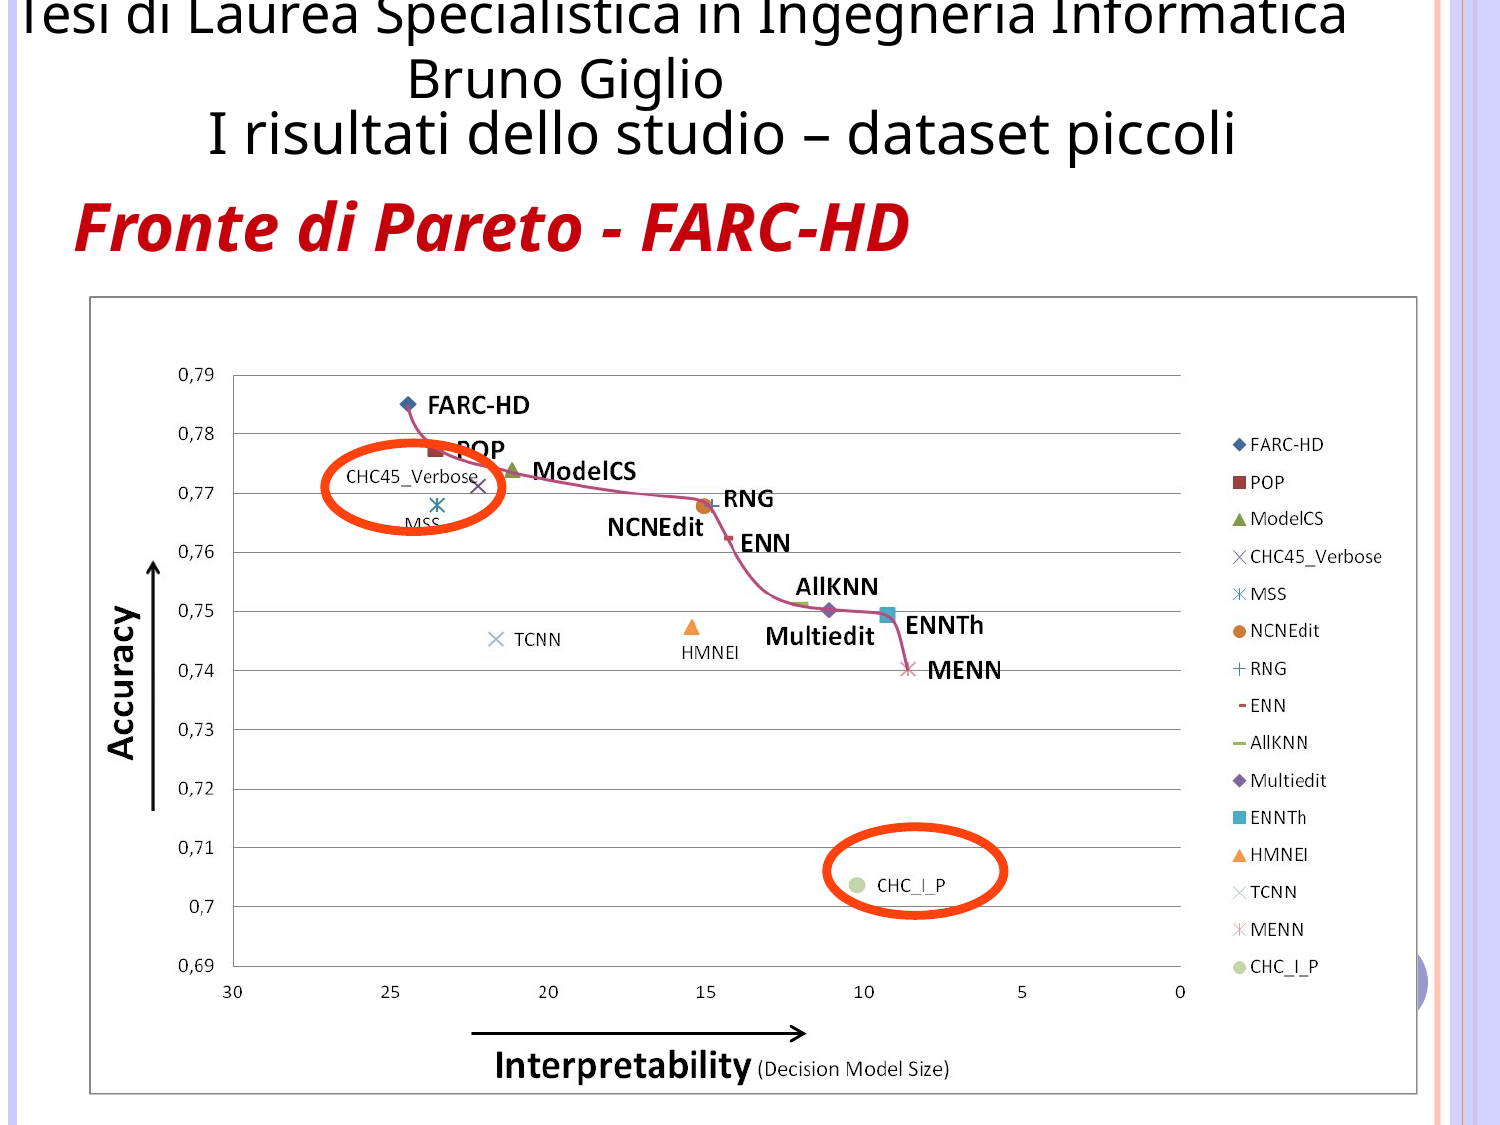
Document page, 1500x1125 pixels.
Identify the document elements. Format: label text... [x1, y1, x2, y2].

text_box I risultati dello studio – dataset piccoli [29, 88, 1418, 178]
picture [88, 295, 1418, 1095]
text_box Fronte di Pareto - FARC-HD [59, 178, 1270, 296]
text_box [826, 826, 1004, 916]
text_box [324, 442, 502, 532]
title Tesi di Laurea Specialistica in Ingegneria Informatica Bruno Giglio [0, 0, 1477, 89]
